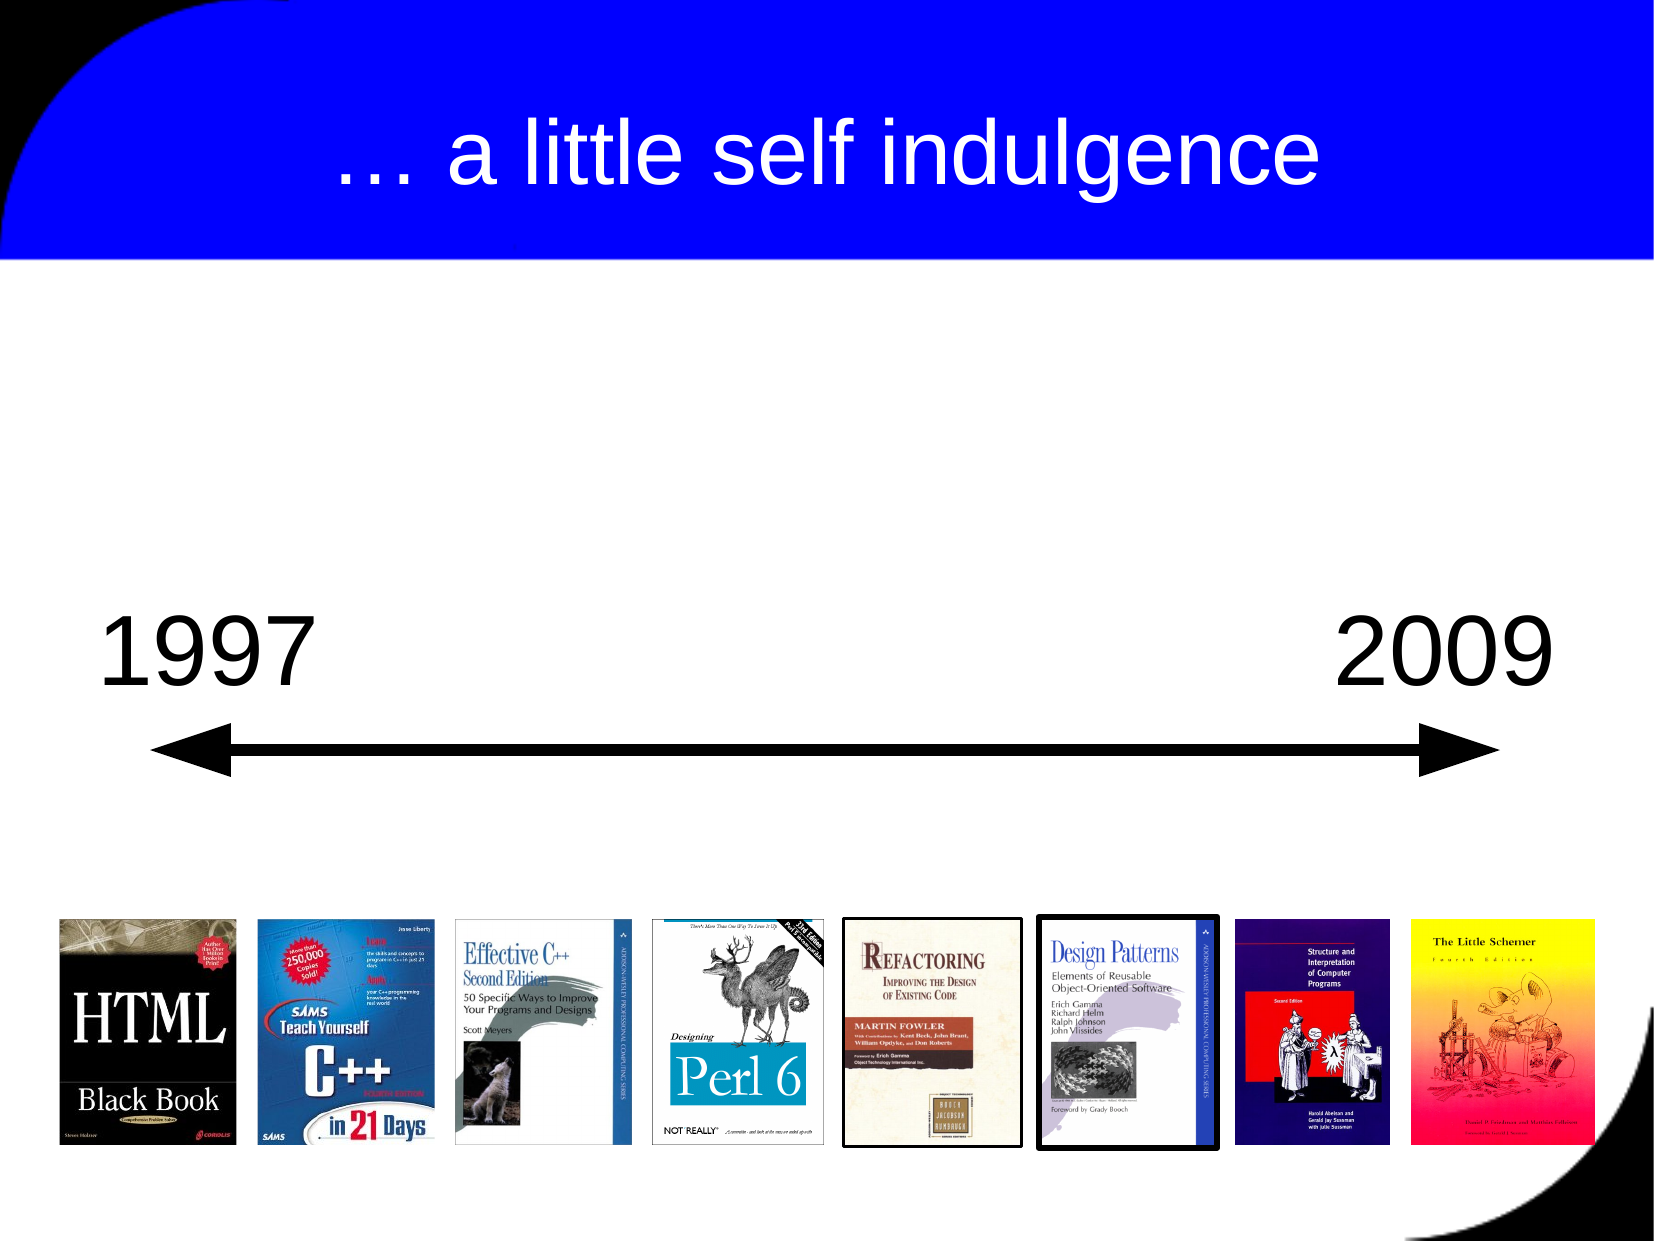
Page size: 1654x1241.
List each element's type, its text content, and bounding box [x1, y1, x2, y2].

title … a little self indulgence [82, 56, 1571, 250]
picture [0, 0, 1654, 1241]
subtitle 1997 2009 [82, 418, 1571, 883]
